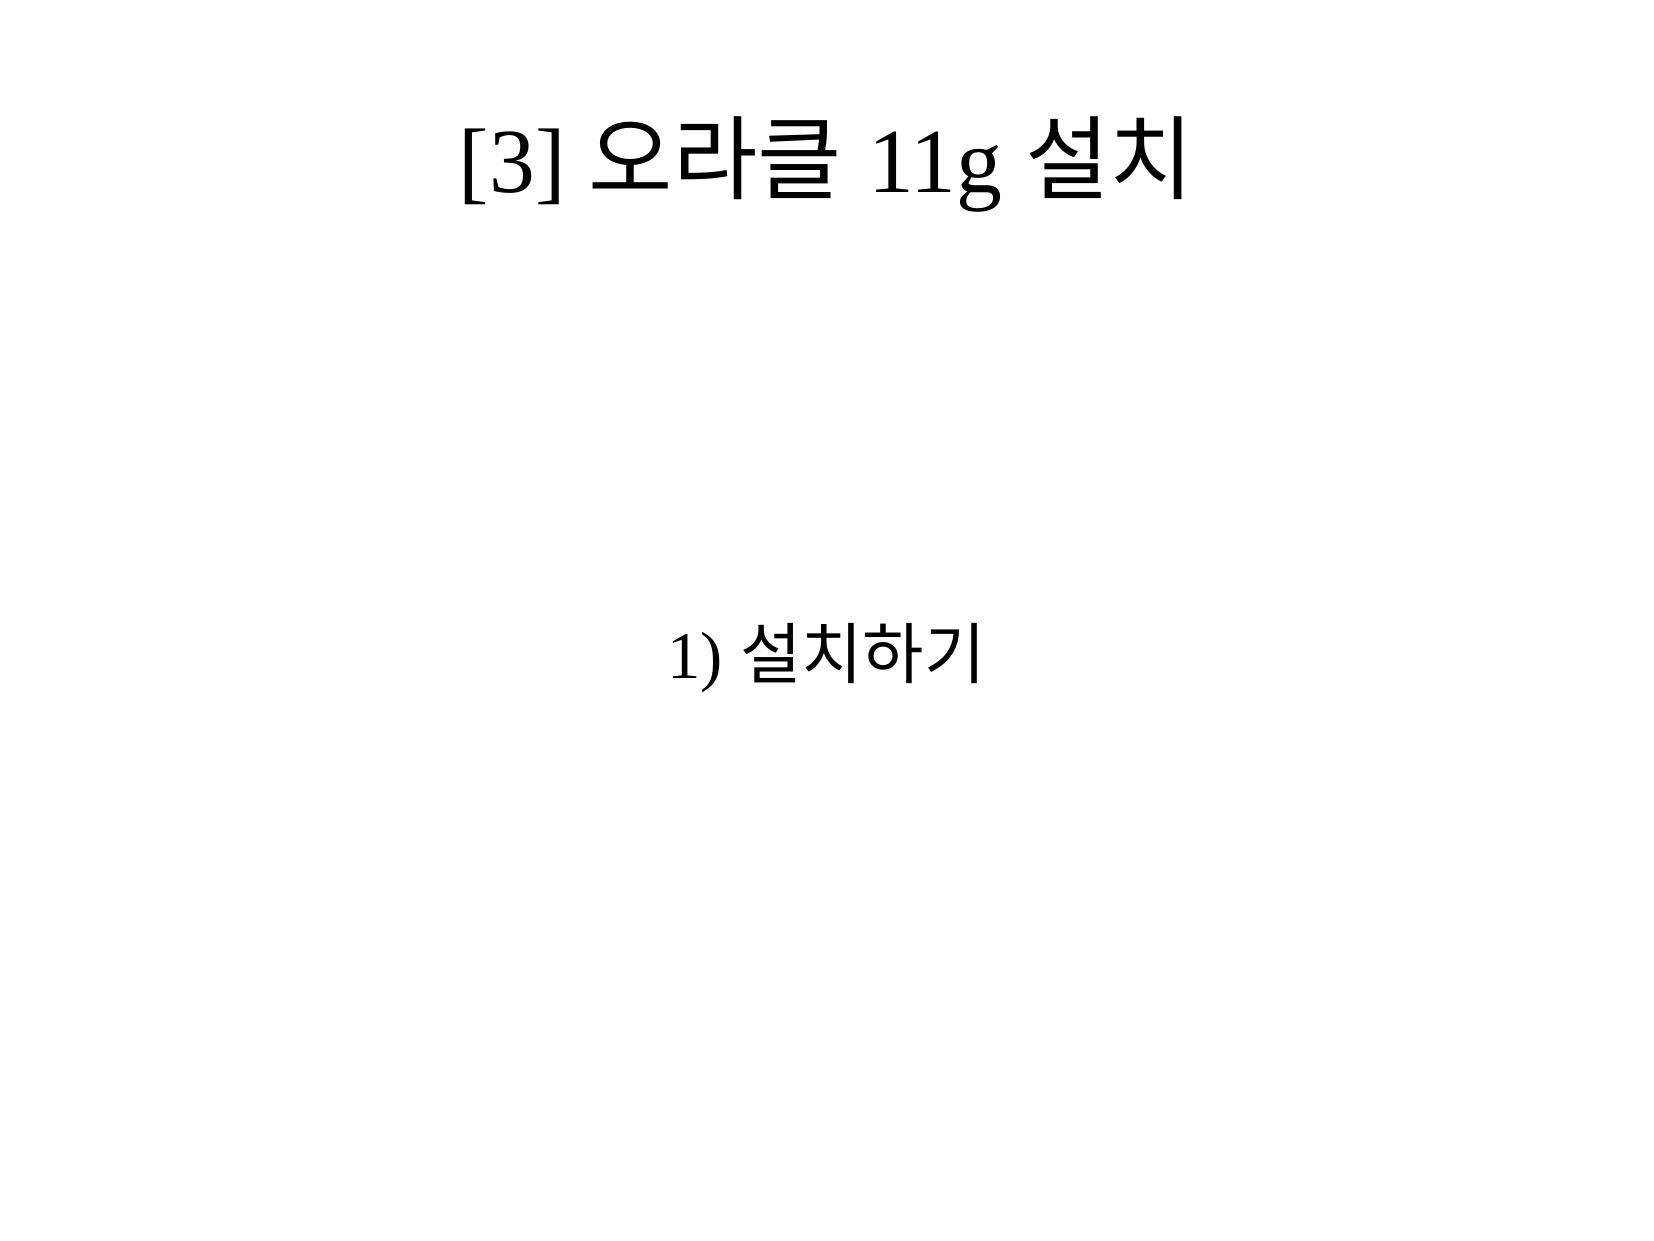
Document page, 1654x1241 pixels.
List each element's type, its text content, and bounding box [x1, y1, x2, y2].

subtitle 1) 설치하기 [82, 290, 1571, 1010]
title [3] 오라클 11g 설치 [82, 49, 1571, 257]
